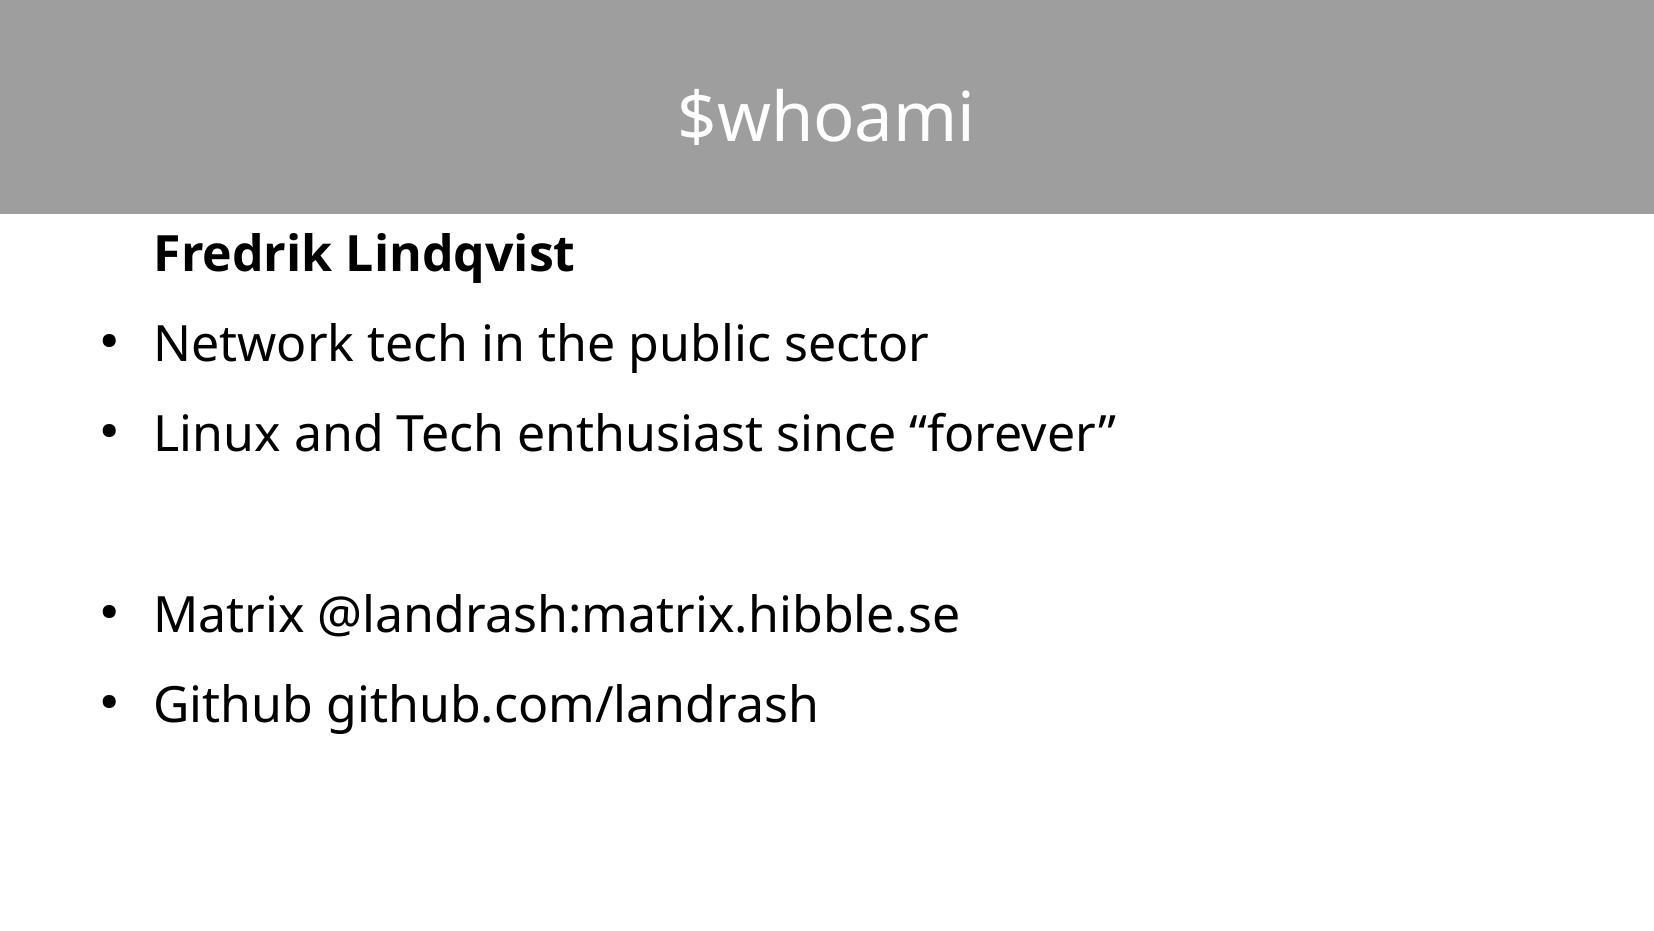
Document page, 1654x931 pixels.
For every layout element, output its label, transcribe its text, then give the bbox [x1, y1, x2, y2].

title $whoami [82, 37, 1571, 193]
list Fredrik Lindqvist Network tech in the public sector Linux and Tech enthusiast since “forever” Matrix @landrash:matrix.hibble.se Github github.com/landrash [82, 217, 1571, 758]
